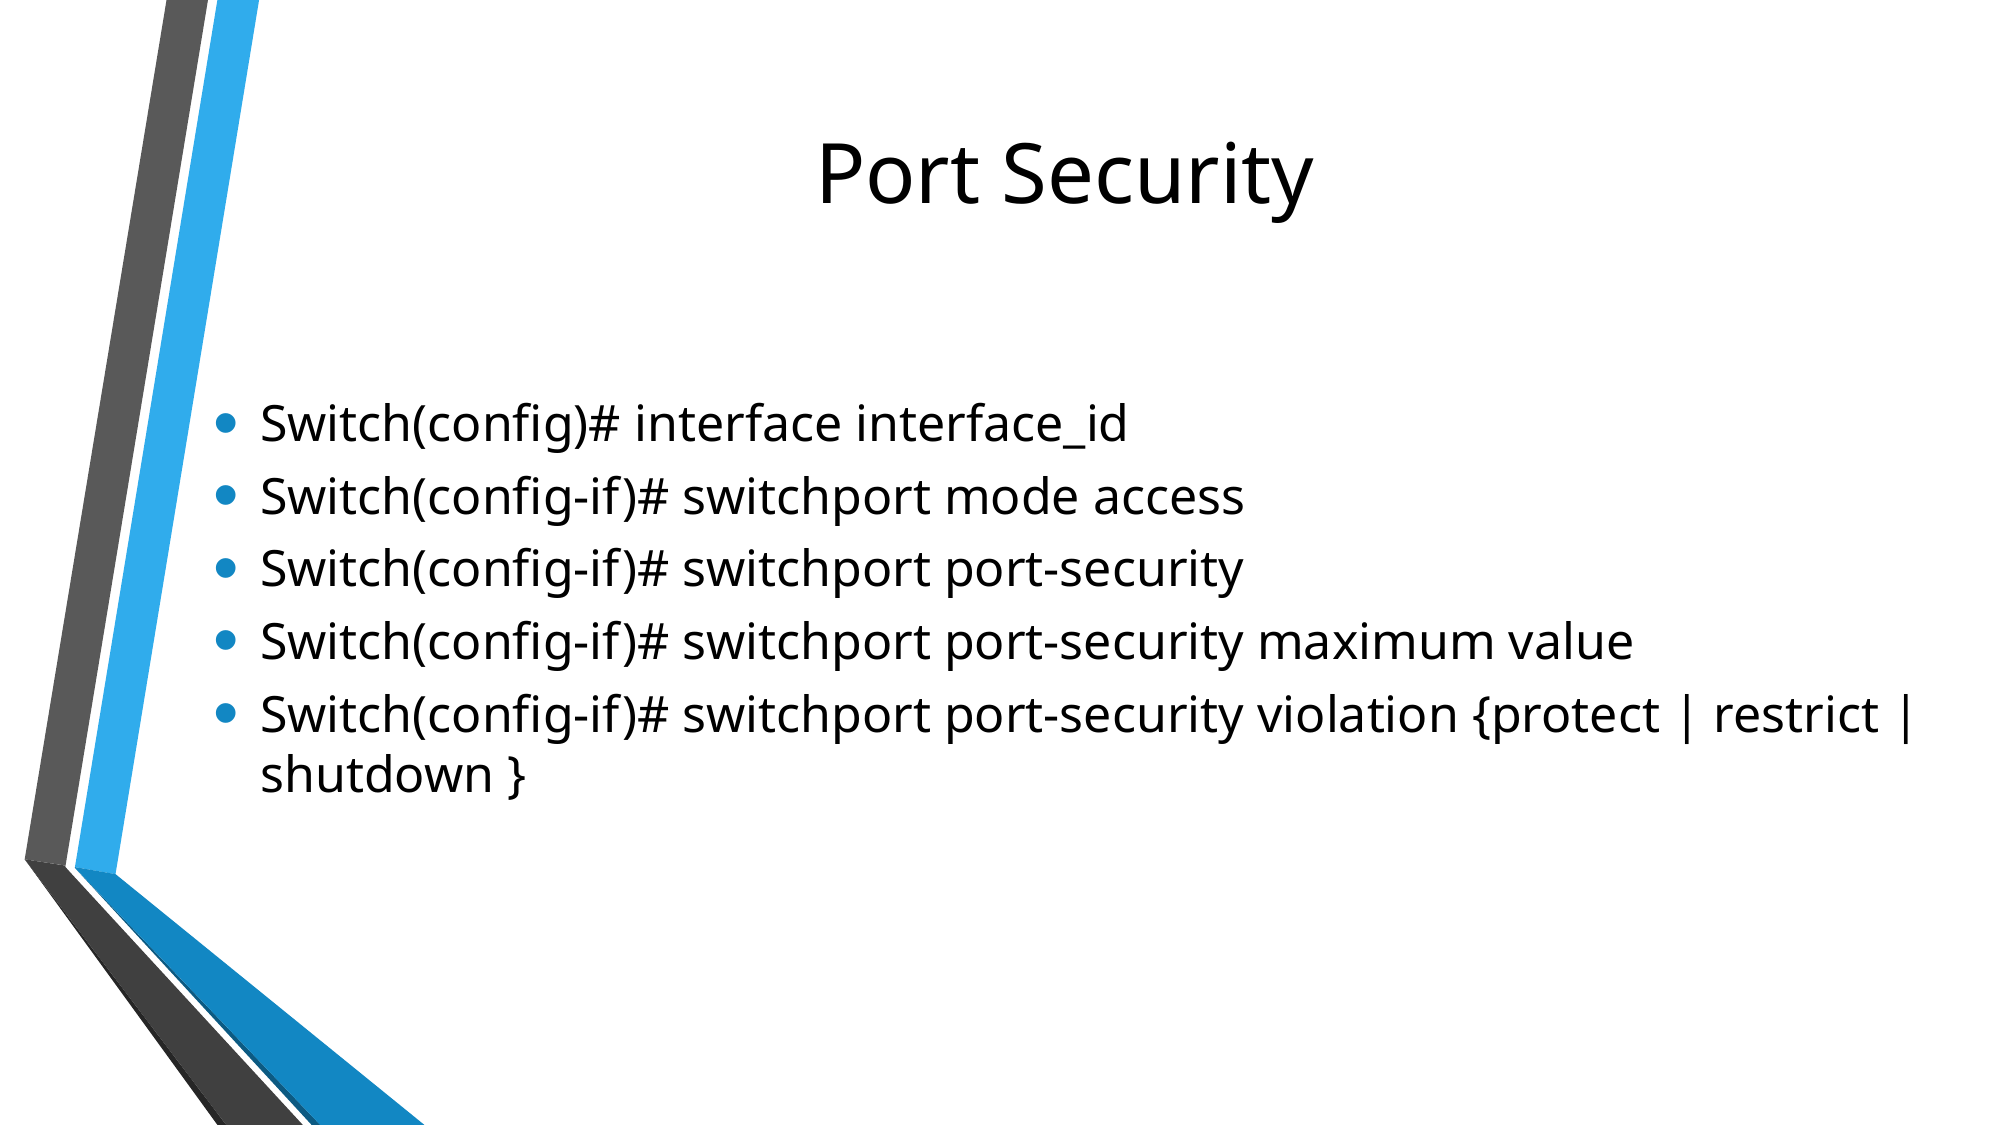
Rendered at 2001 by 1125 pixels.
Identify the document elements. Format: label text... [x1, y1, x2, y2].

title Port Security [243, 112, 1887, 384]
list Switch(config)# interface interface_id Switch(config-if)# switchport mode access Switch(config-if)# switchport port-security Switch(config-if)# switchport port-security maximum value Switch(config-if)# switchport port-security violation {protect | restrict | shutdown } [198, 384, 2000, 950]
